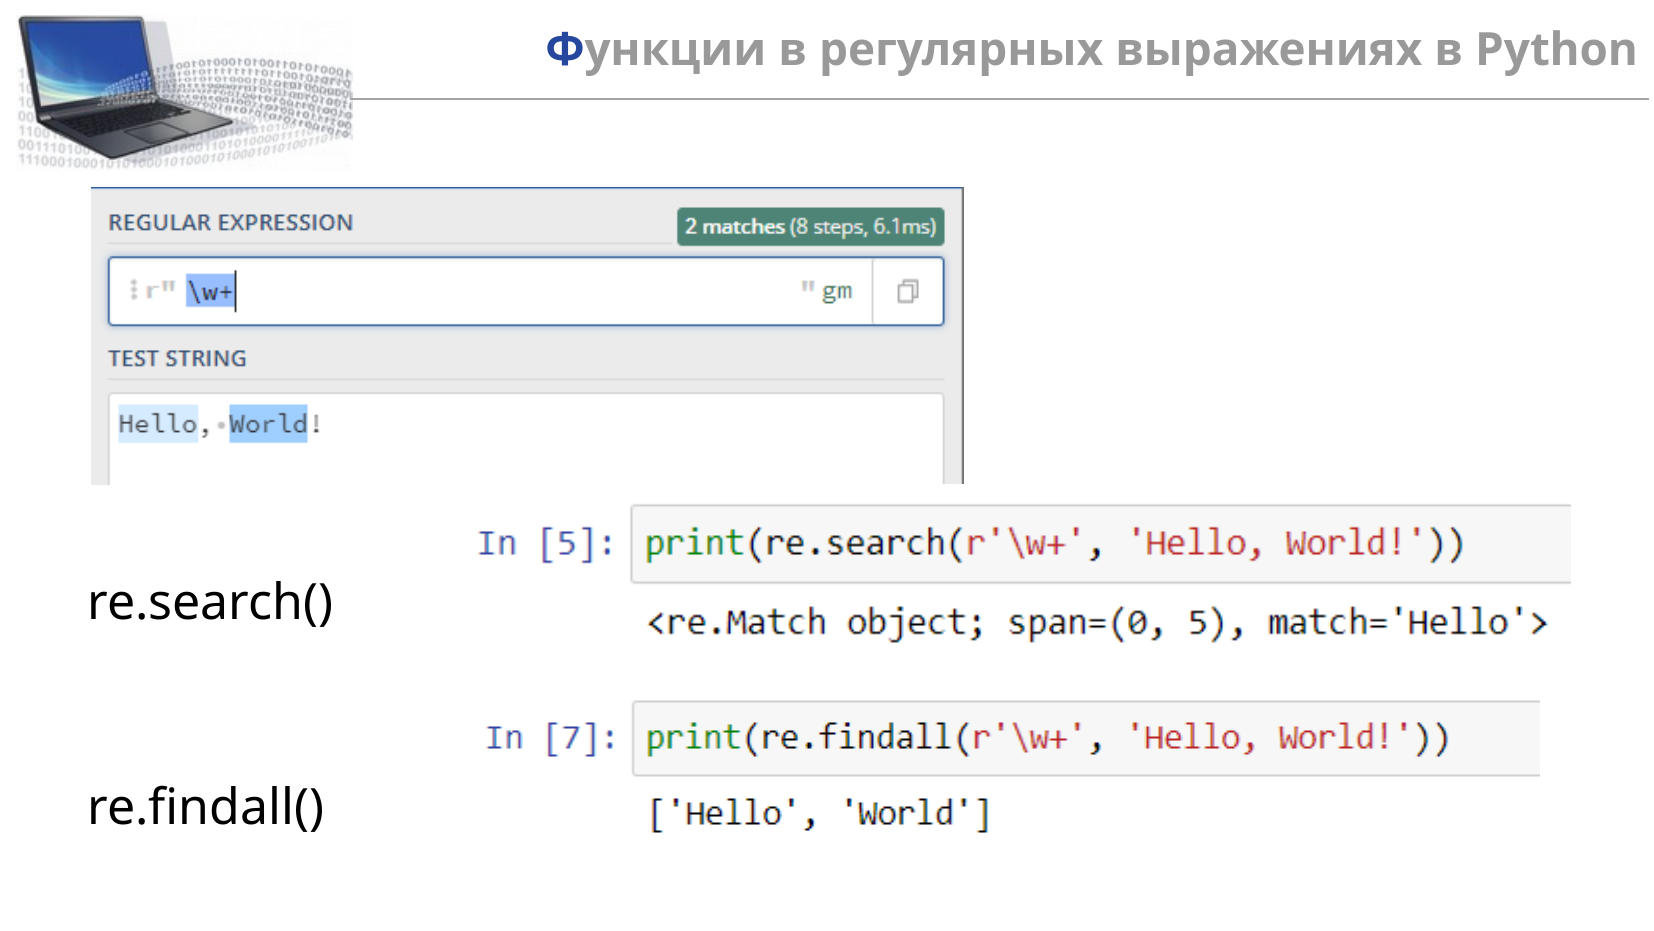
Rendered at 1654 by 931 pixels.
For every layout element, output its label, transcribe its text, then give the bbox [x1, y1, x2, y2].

picture [16, 14, 353, 171]
text_box re.search() re.findall() [72, 217, 1618, 819]
title Функции в регулярных выражениях в Python [318, 0, 1654, 101]
picture [461, 693, 1540, 853]
picture [91, 187, 1571, 672]
